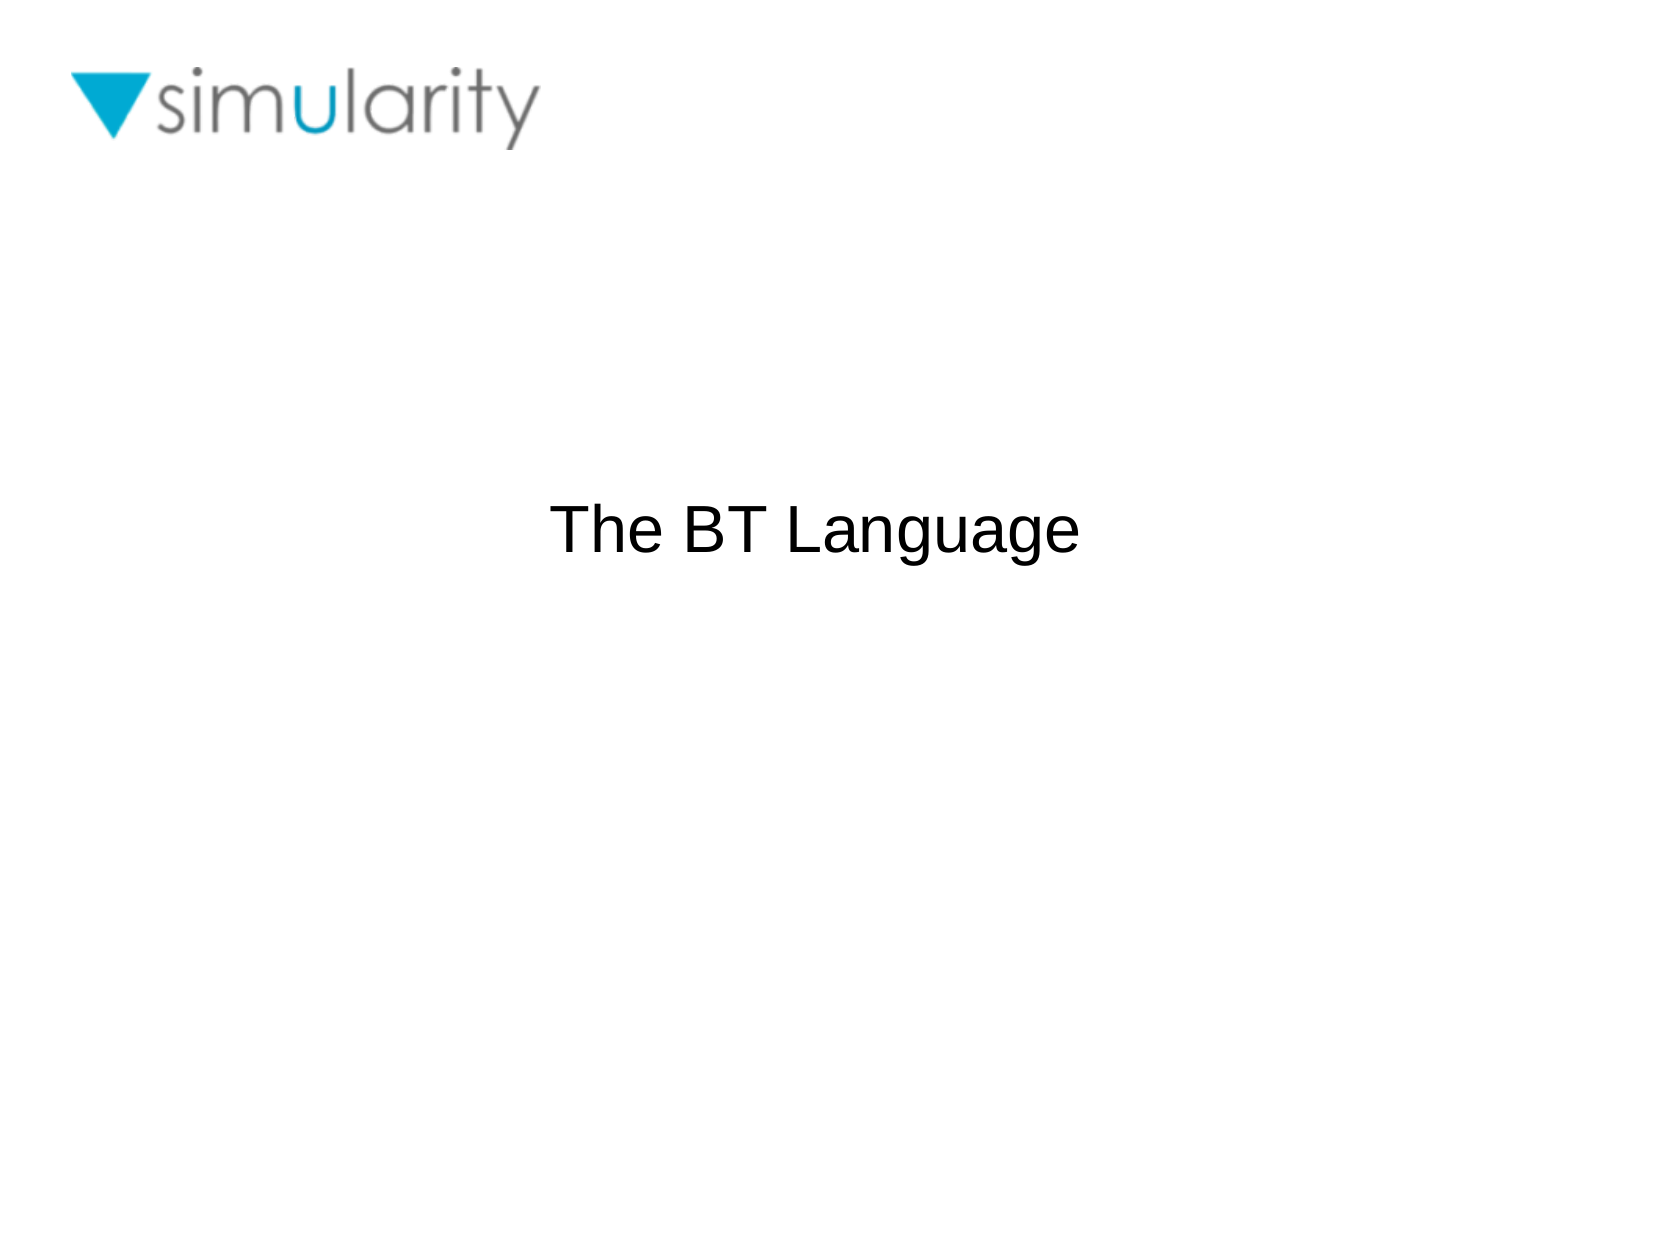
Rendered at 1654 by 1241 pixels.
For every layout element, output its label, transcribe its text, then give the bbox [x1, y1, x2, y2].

subtitle The BT Language [60, 49, 1571, 1010]
